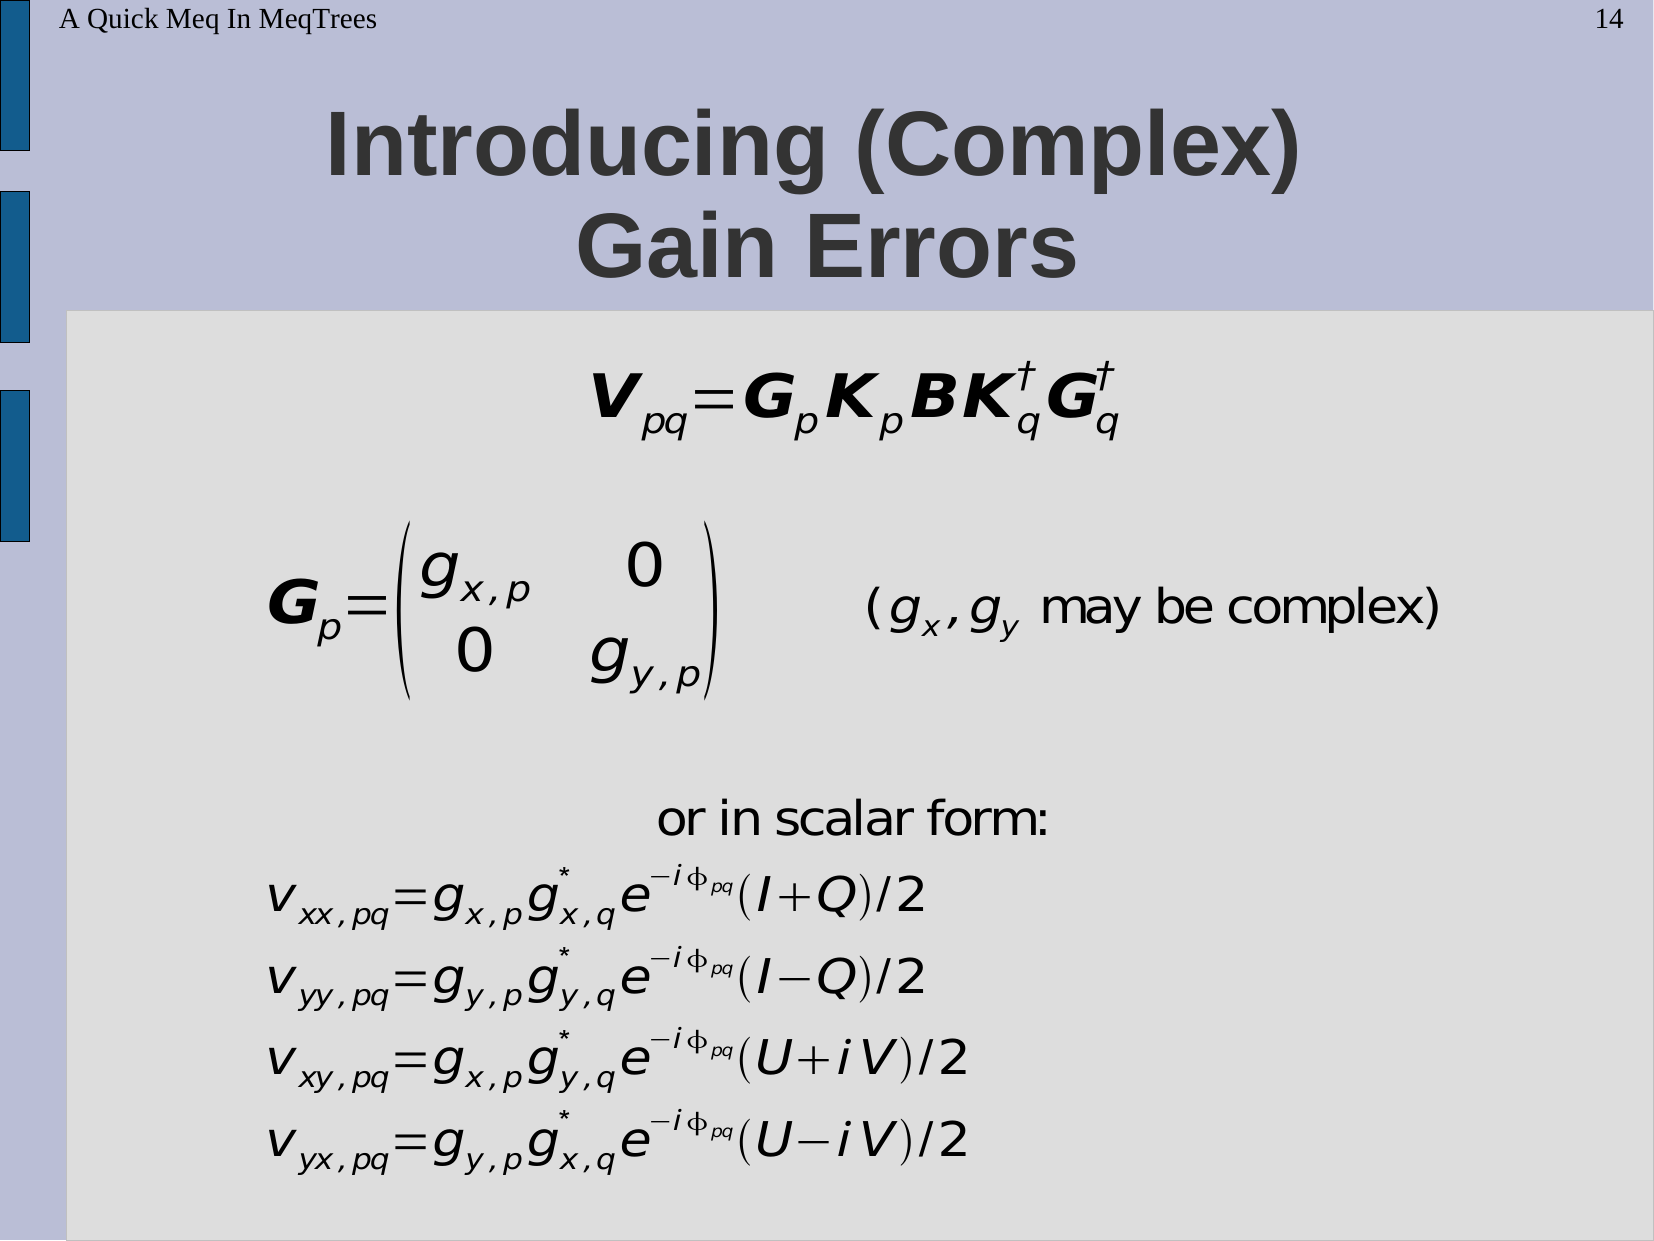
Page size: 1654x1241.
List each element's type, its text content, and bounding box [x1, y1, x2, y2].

chart [259, 354, 1447, 1176]
title Introducing (Complex) Gain Errors [121, 87, 1534, 302]
